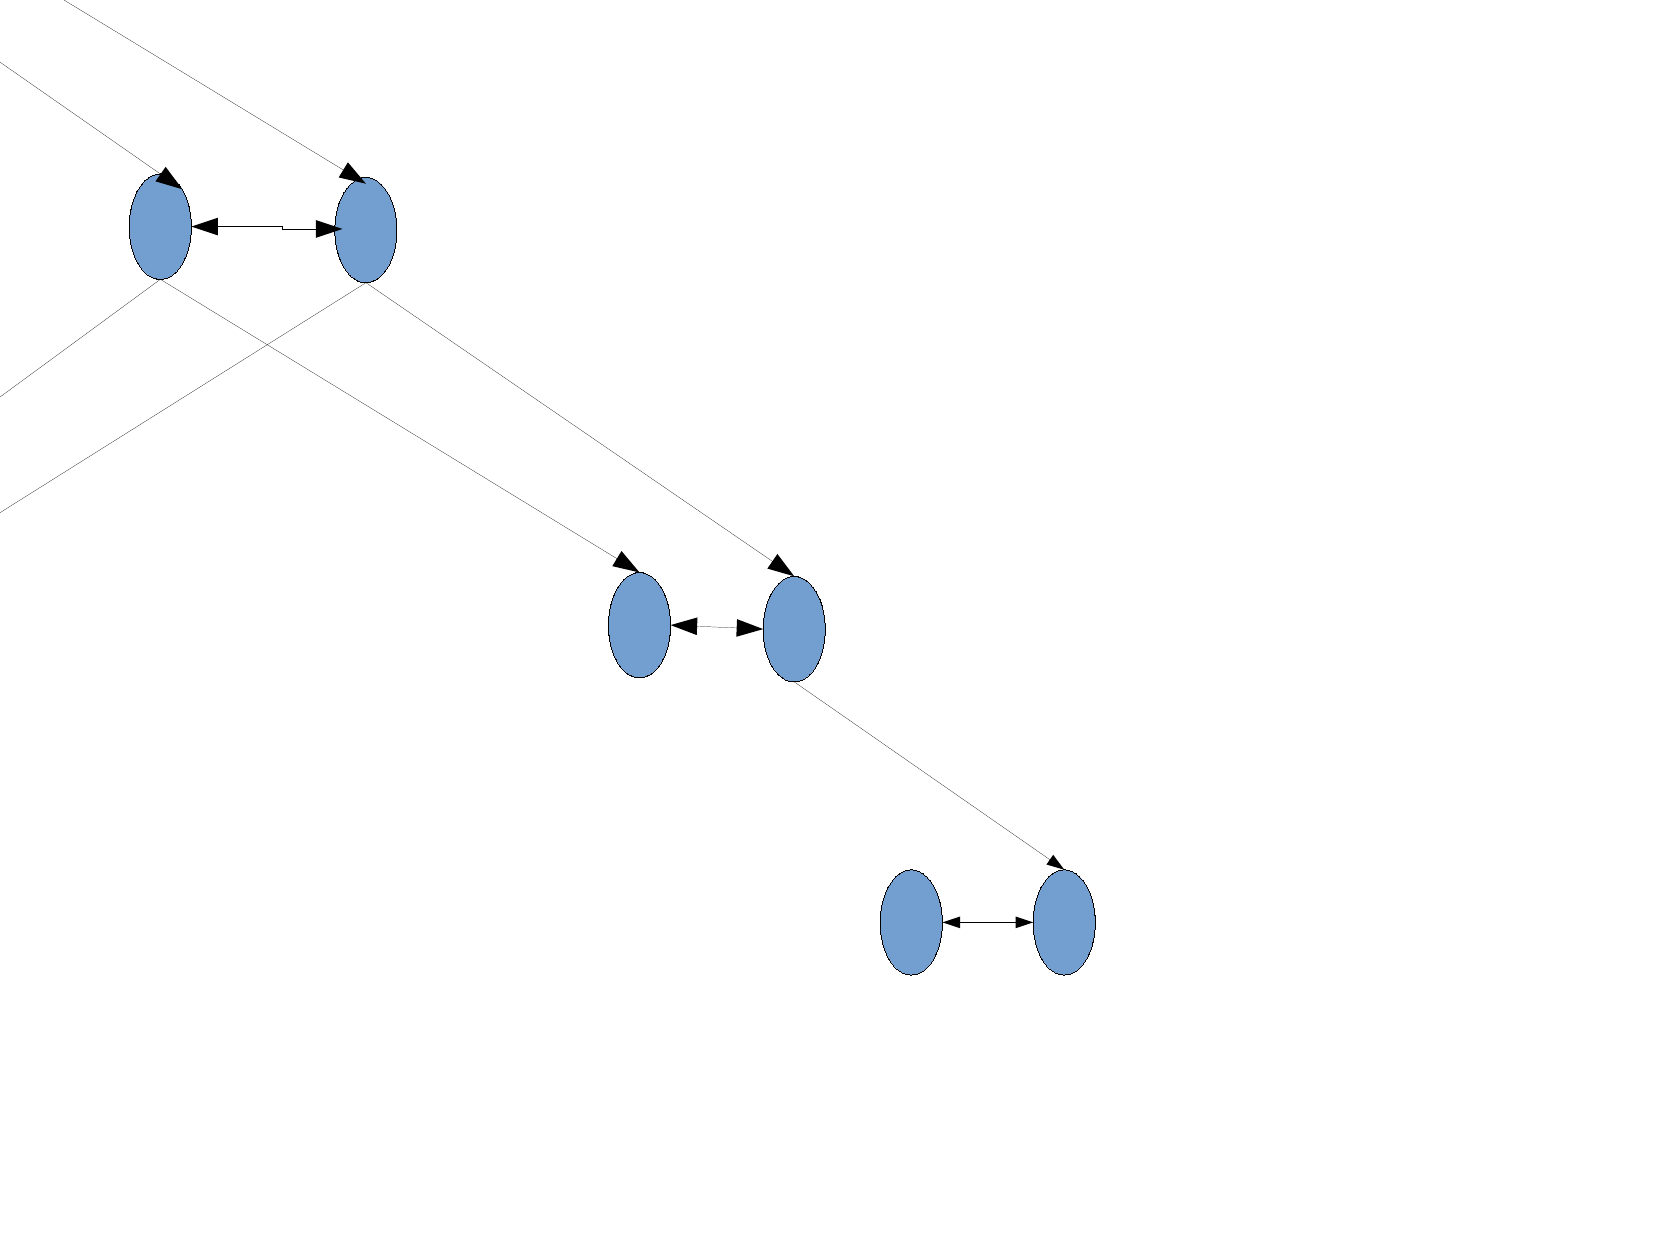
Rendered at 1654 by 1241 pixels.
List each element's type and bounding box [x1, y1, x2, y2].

text_box [129, 174, 192, 280]
text_box [608, 572, 671, 678]
text_box [880, 869, 943, 976]
text_box [334, 177, 397, 283]
text_box [763, 576, 826, 682]
text_box [1033, 869, 1096, 976]
